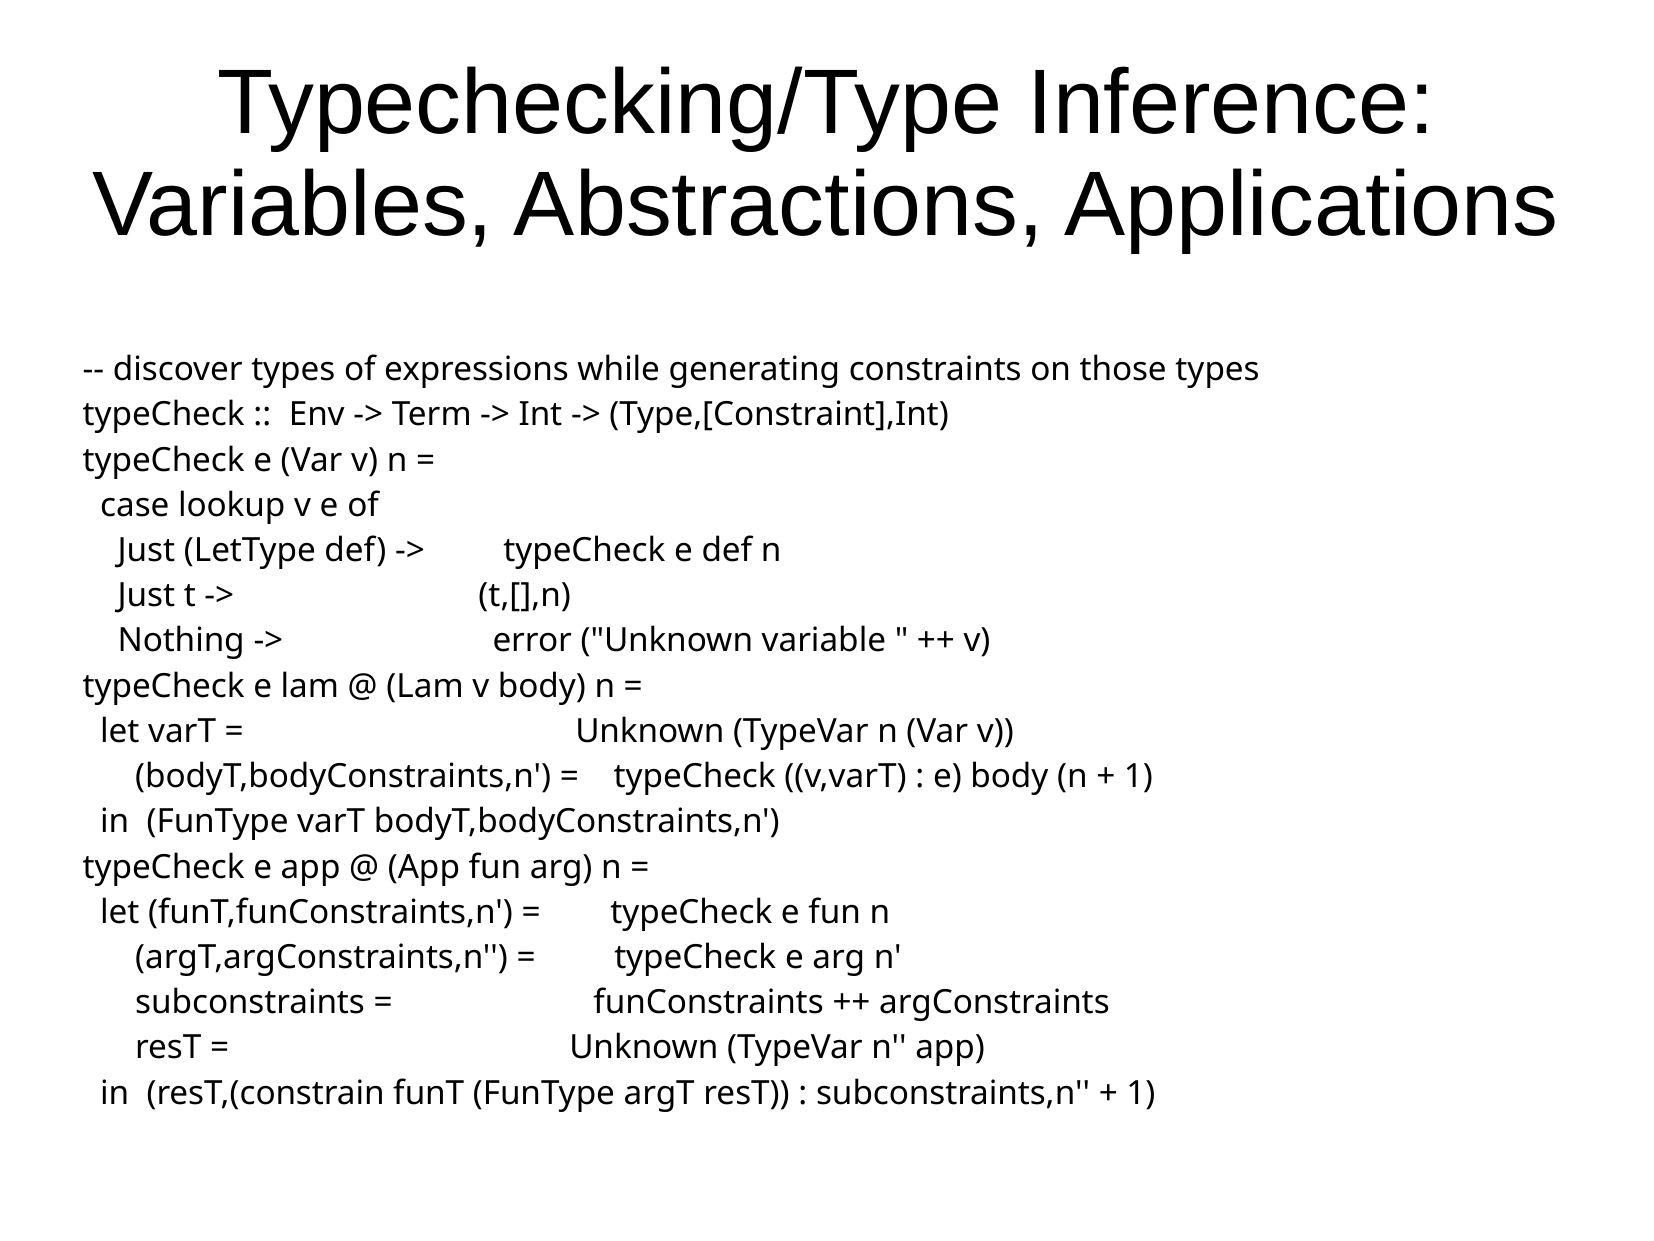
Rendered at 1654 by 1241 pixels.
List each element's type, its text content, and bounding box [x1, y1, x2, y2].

list -- discover types of expressions while generating constraints on those types typeCheck :: Env -> Term -> Int -> (Type,[Constraint],Int) typeCheck e (Var v) n = case lookup v e of Just (LetType def) -> typeCheck e def n Just t -> (t,[],n) Nothing -> error ("Unknown variable " ++ v) typeCheck e lam @ (Lam v body) n = let varT = Unknown (TypeVar n (Var v)) (bodyT,bodyConstraints,n') = typeCheck ((v,varT) : e) body (n + 1) in (FunType varT bodyT,bodyConstraints,n') typeCheck e app @ (App fun arg) n = let (funT,funConstraints,n') = typeCheck e fun n (argT,argConstraints,n'') = typeCheck e arg n' subconstraints = funConstraints ++ argConstraints resT = Unknown (TypeVar n'' app) in (resT,(constrain funT (FunType argT resT)) : subconstraints,n'' + 1) [82, 345, 1571, 1109]
title Typechecking/Type Inference: Variables, Abstractions, Applications [82, 49, 1571, 257]
